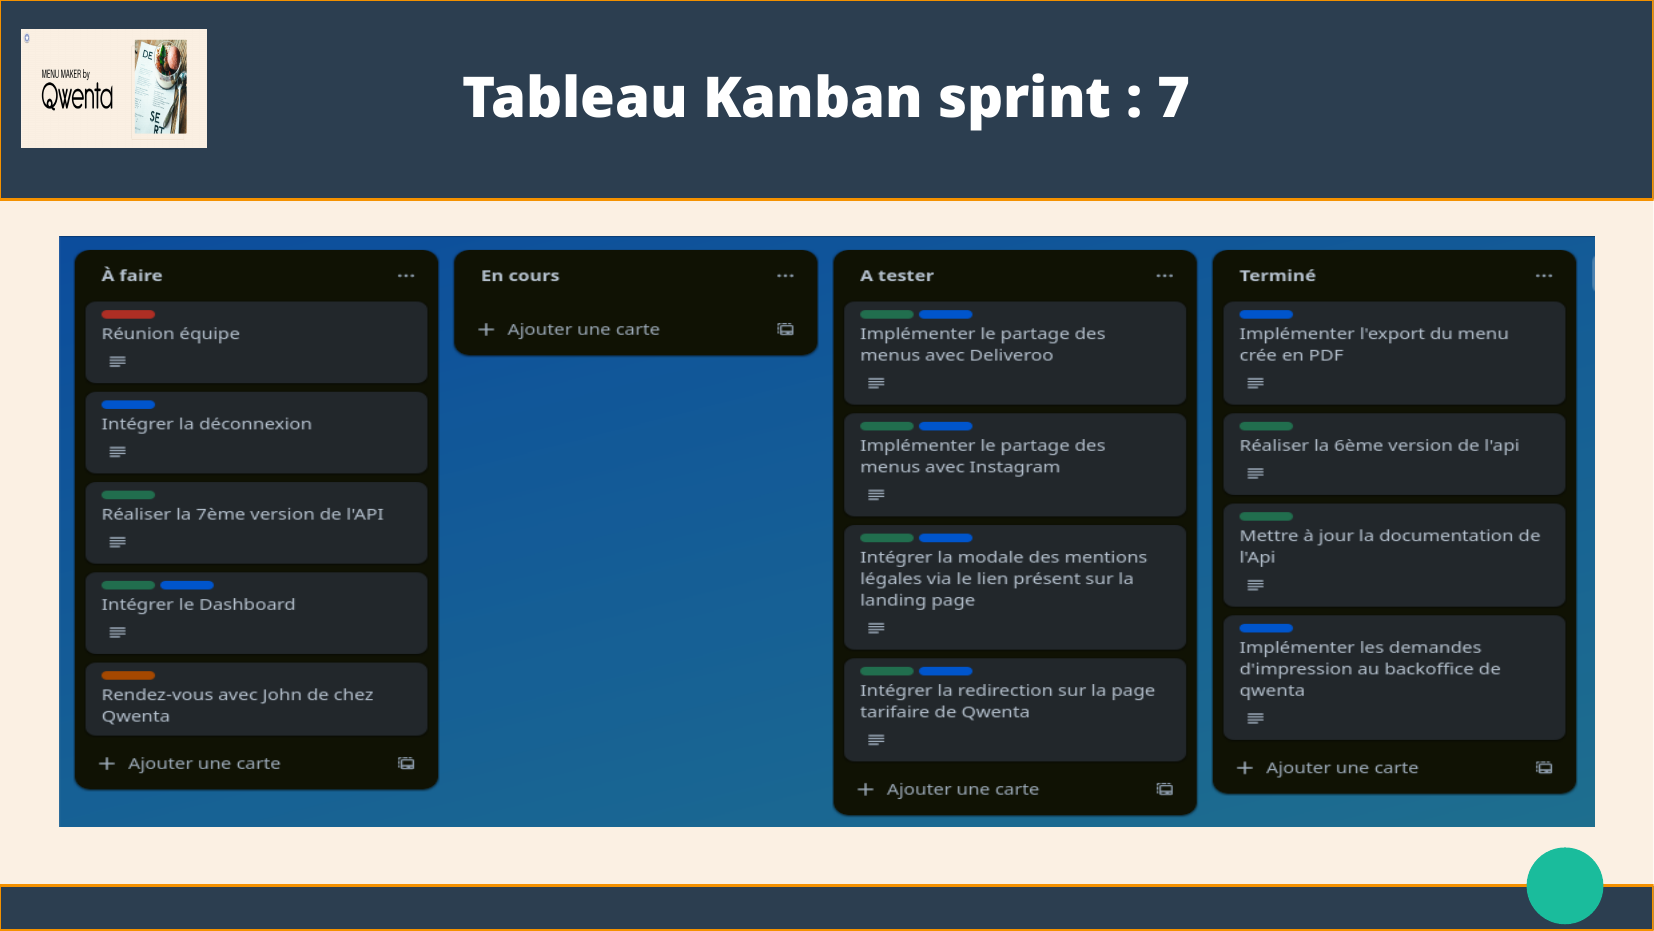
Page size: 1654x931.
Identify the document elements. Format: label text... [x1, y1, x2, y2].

picture [59, 236, 1595, 827]
title Tableau Kanban sprint : 7 [59, 37, 1595, 155]
picture [21, 29, 207, 148]
